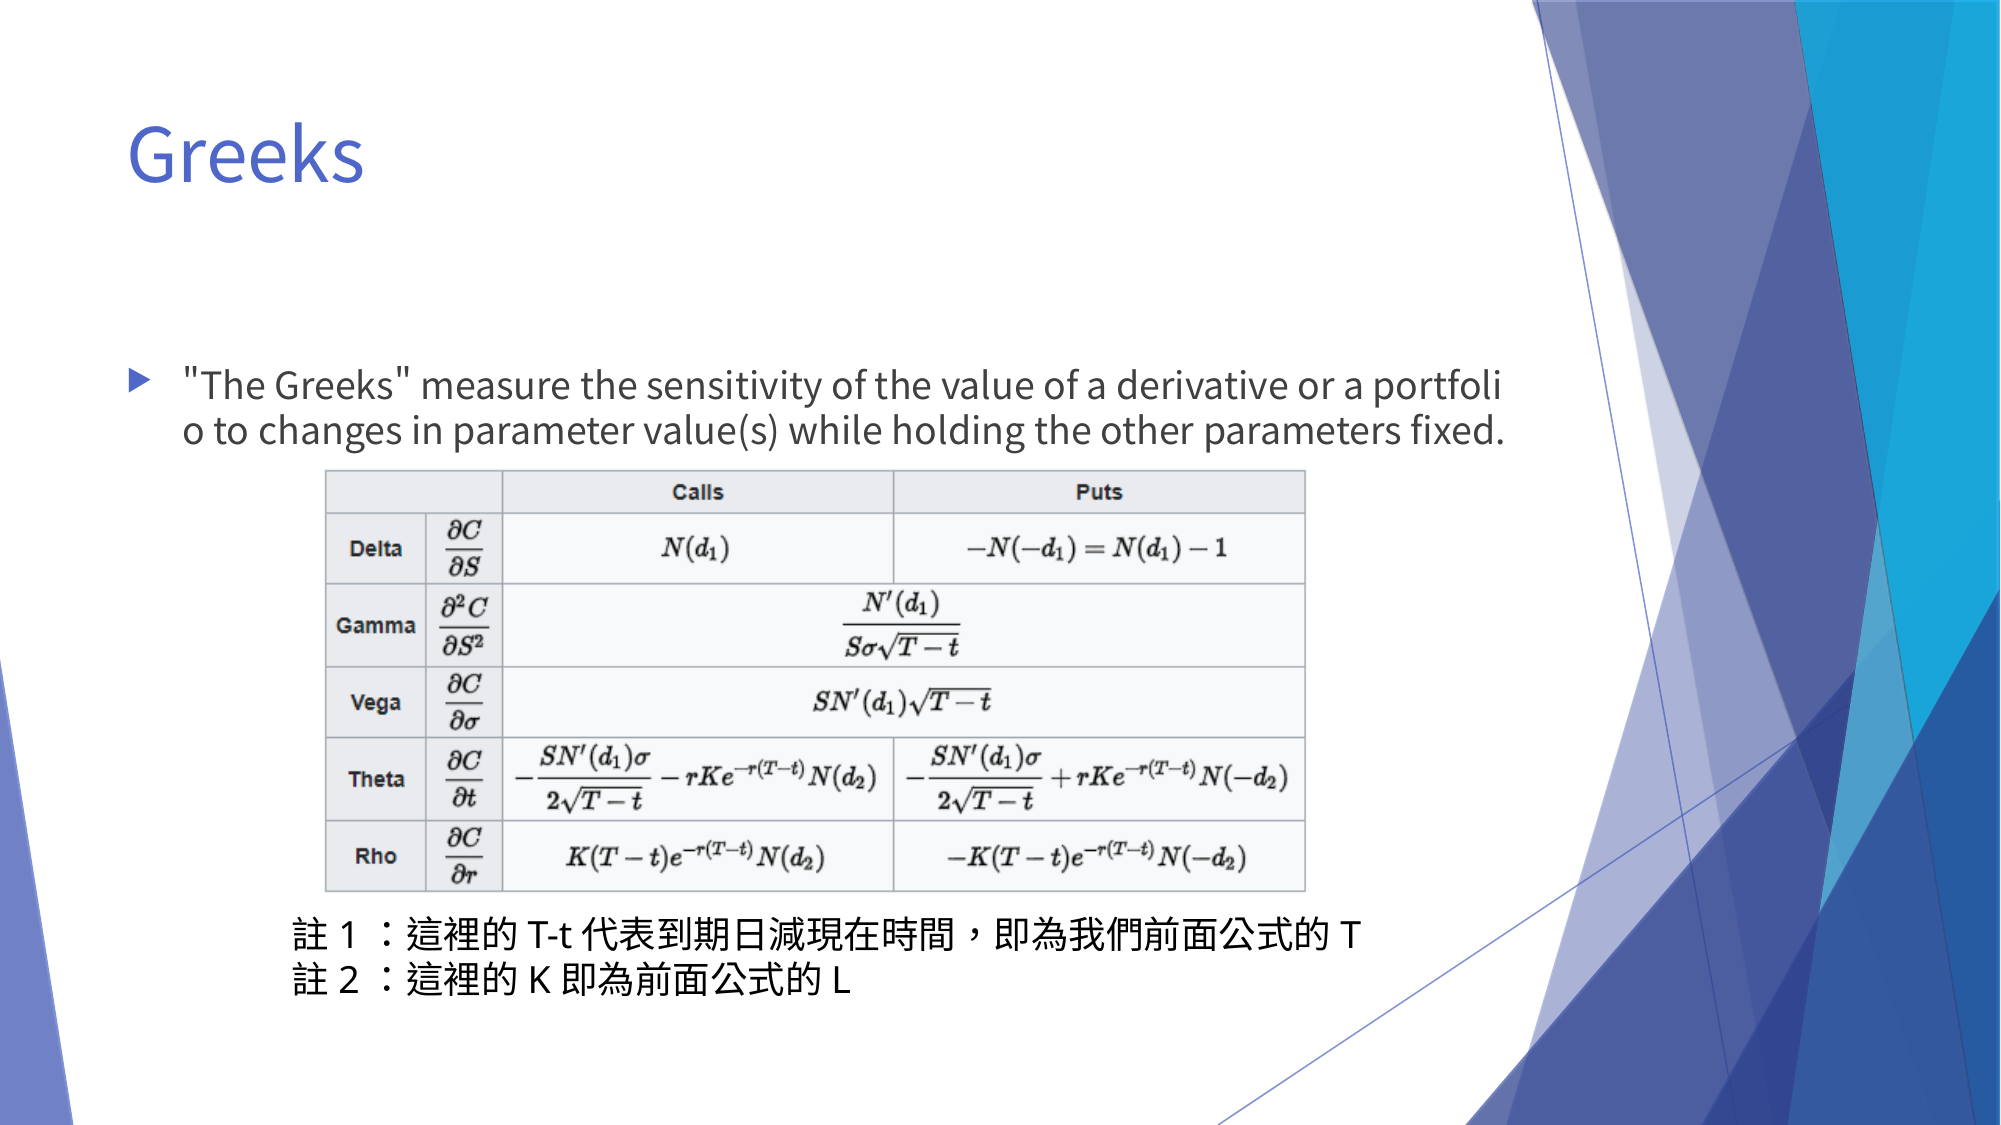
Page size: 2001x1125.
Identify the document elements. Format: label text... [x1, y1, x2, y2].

text_box 註1：這裡的T-t代表到期日減現在時間，即為我們前面公式的T 註2：這裡的K即為前面公式的L [277, 903, 1397, 1009]
picture [319, 464, 1314, 897]
list "The Greeks" measure the sensitivity of the value of a derivative or a portfolio to changes in parameter value(s) while holding the other parameters fixed. [111, 354, 1522, 992]
title Greeks [111, 99, 1522, 317]
